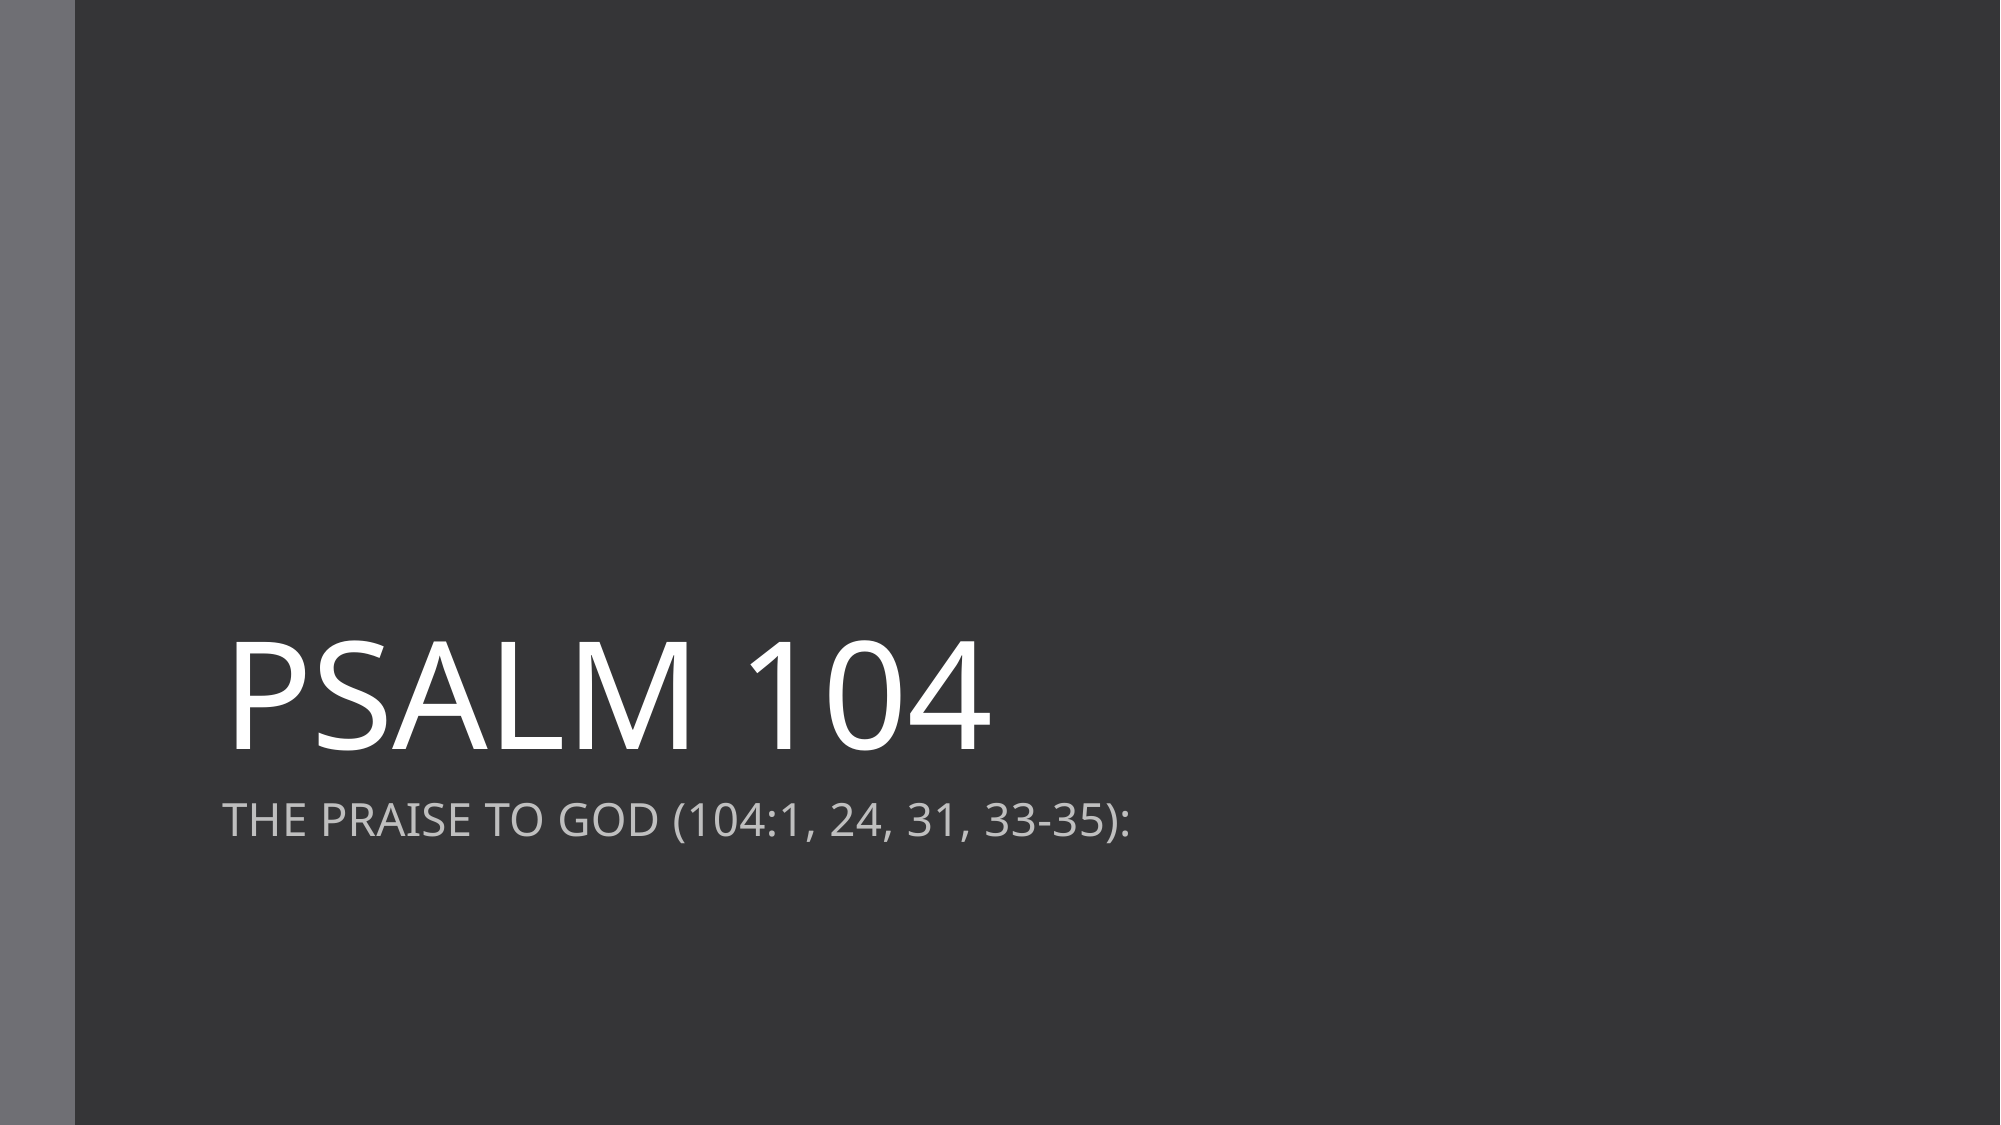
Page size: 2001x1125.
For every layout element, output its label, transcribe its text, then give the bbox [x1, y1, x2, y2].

title PSALM 104 [206, 124, 1752, 787]
subtitle THE PRAISE TO GOD (104:1, 24, 31, 33-35): [206, 787, 1752, 1066]
